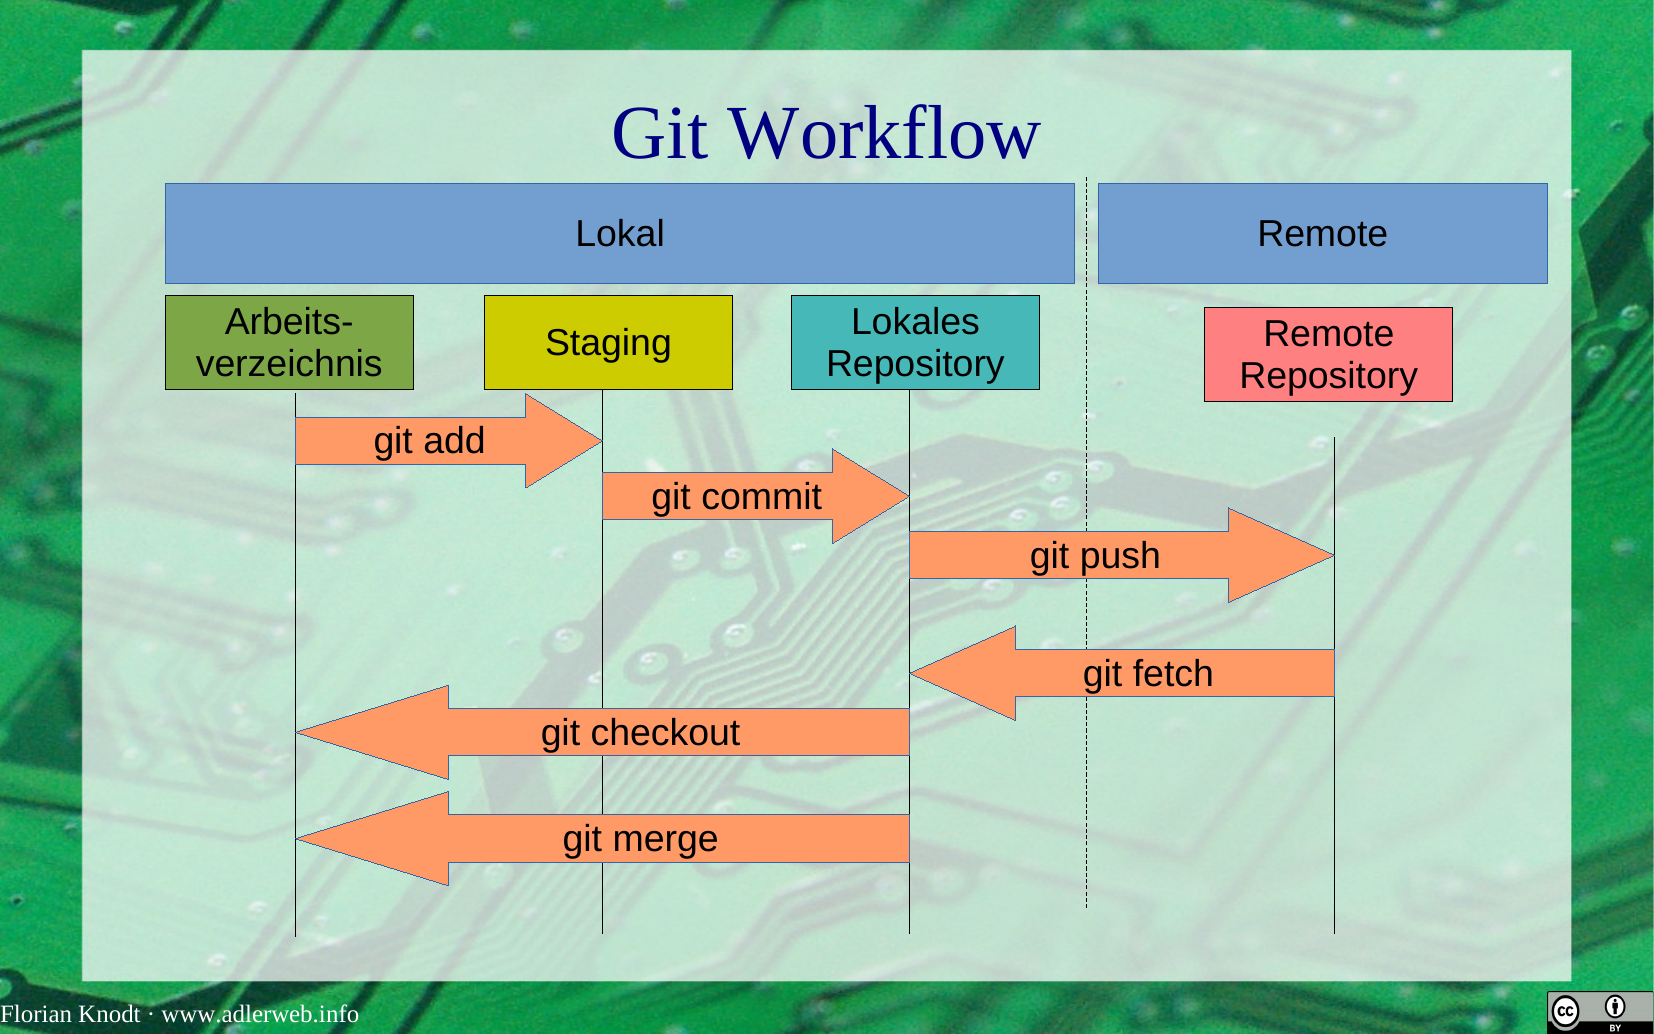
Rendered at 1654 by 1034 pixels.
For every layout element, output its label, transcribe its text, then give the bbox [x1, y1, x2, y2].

text_box Arbeits- verzeichnis [165, 295, 414, 390]
text_box git commit [602, 448, 910, 544]
text_box git add [295, 393, 603, 488]
text_box git checkout [295, 685, 910, 780]
text_box Lokal [165, 183, 1075, 284]
text_box Staging [484, 295, 733, 390]
text_box git merge [295, 791, 910, 886]
title Git Workflow [82, 46, 1571, 219]
picture [0, 0, 1654, 1034]
text_box Remote [1098, 183, 1548, 284]
text_box Remote Repository [1204, 307, 1453, 402]
text_box git push [909, 507, 1335, 603]
text_box git fetch [909, 625, 1335, 721]
text_box Lokales Repository [791, 295, 1040, 390]
